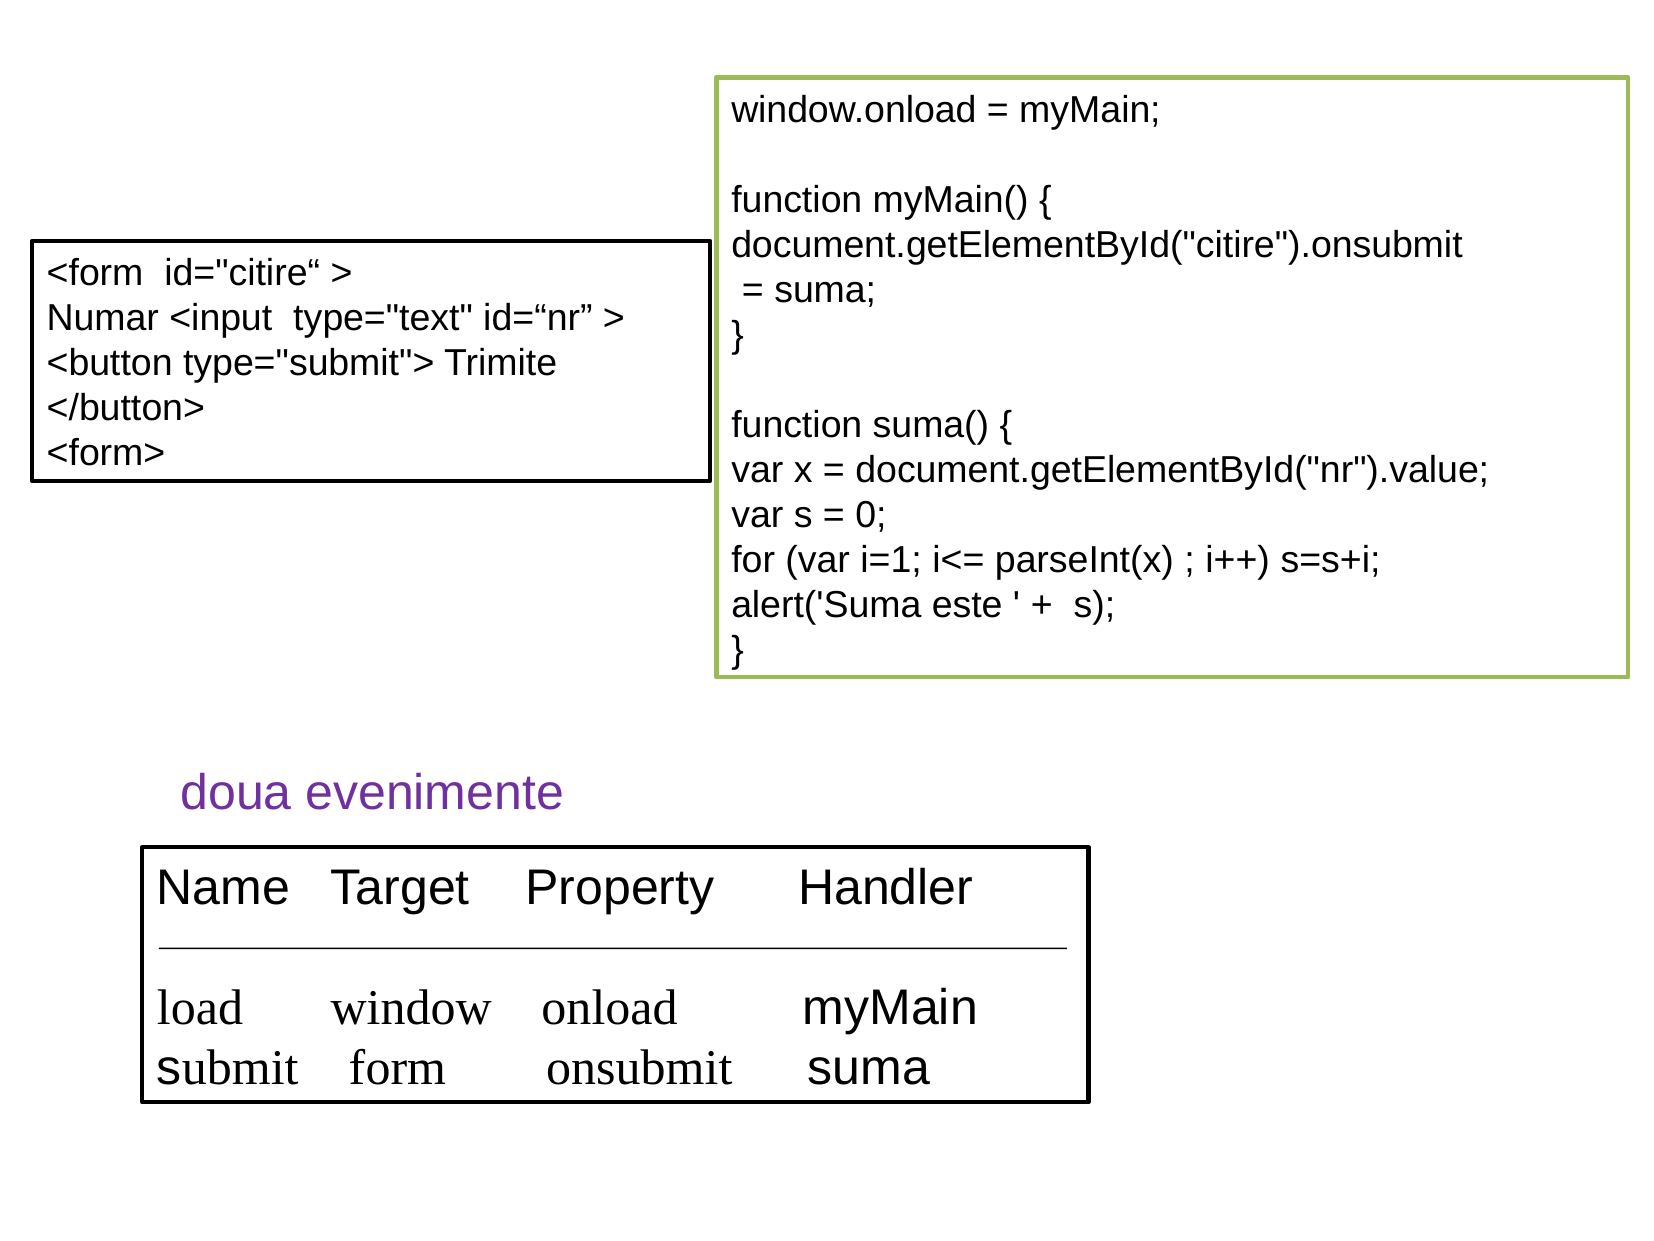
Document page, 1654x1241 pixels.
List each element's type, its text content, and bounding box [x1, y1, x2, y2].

text_box Name Target Property Handler load window onload myMain submit form onsubmit suma [142, 847, 1089, 1103]
text_box <form id="citire“ > Numar <input type="text" id=“nr” > <button type="submit"> Trimite </button> <form> [31, 241, 711, 481]
text_box doua evenimente [166, 752, 580, 828]
text_box window.onload = myMain; function myMain() { document.getElementById("citire").onsubmit = suma; } function suma() { var x = document.getElementById("nr").value; var s = 0; for (var i=1; i<= parseInt(x) ; i++) s=s+i; alert('Suma este ' + s); } [716, 77, 1629, 678]
